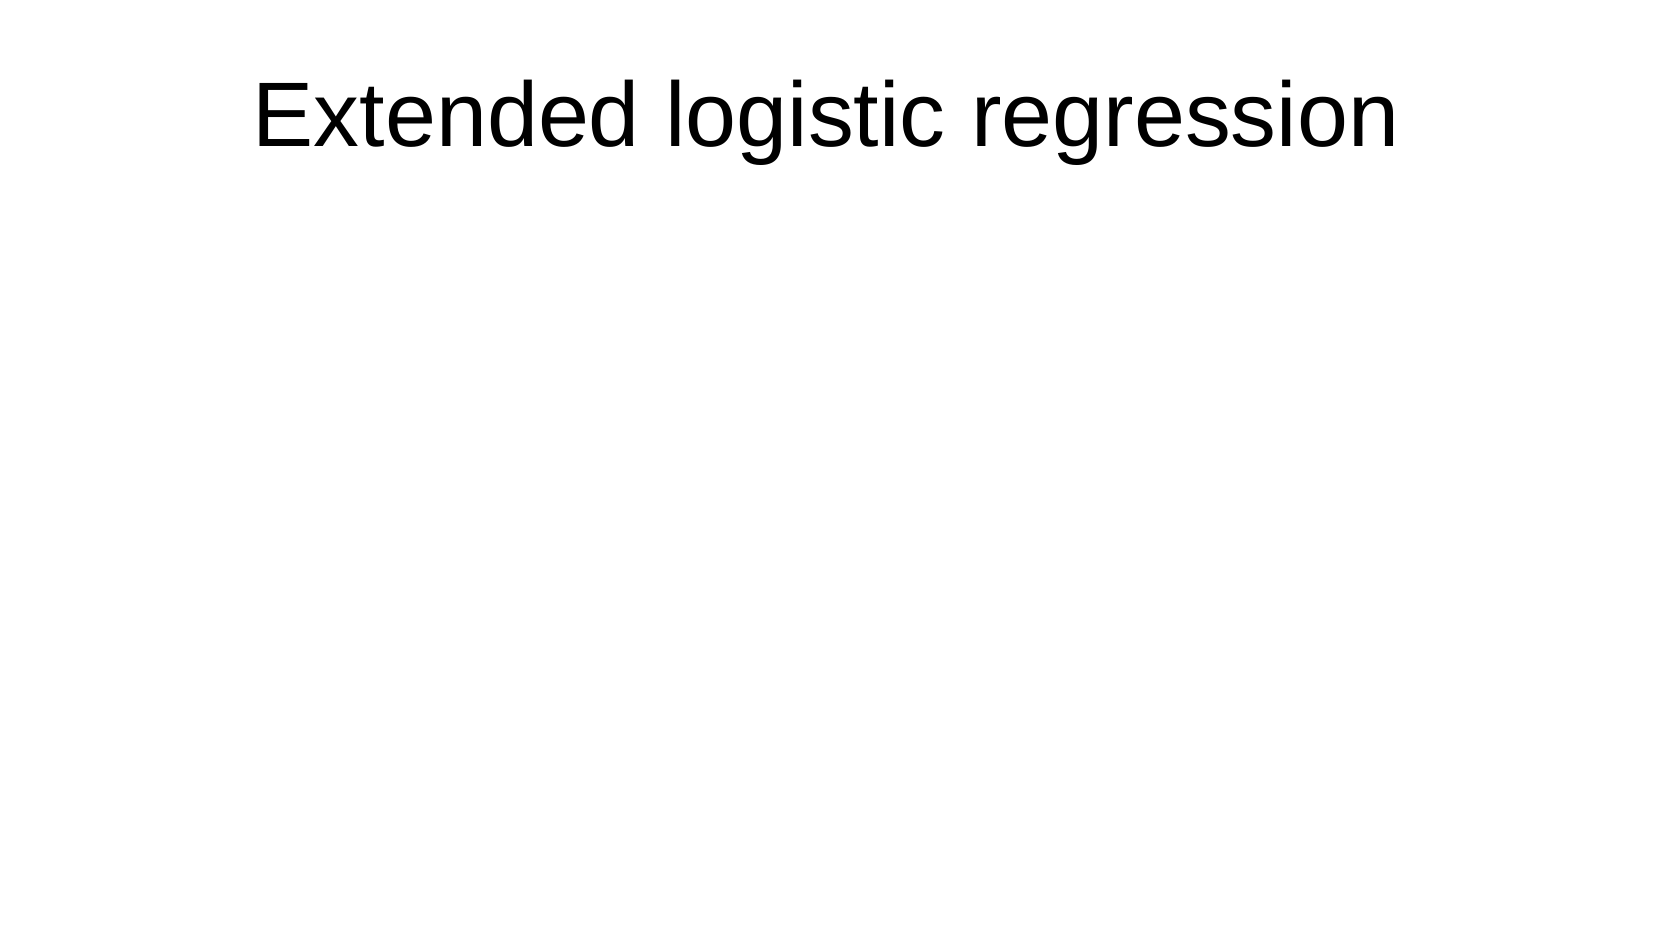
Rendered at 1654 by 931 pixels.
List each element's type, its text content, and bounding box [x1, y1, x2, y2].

title Extended logistic regression [82, 37, 1571, 193]
